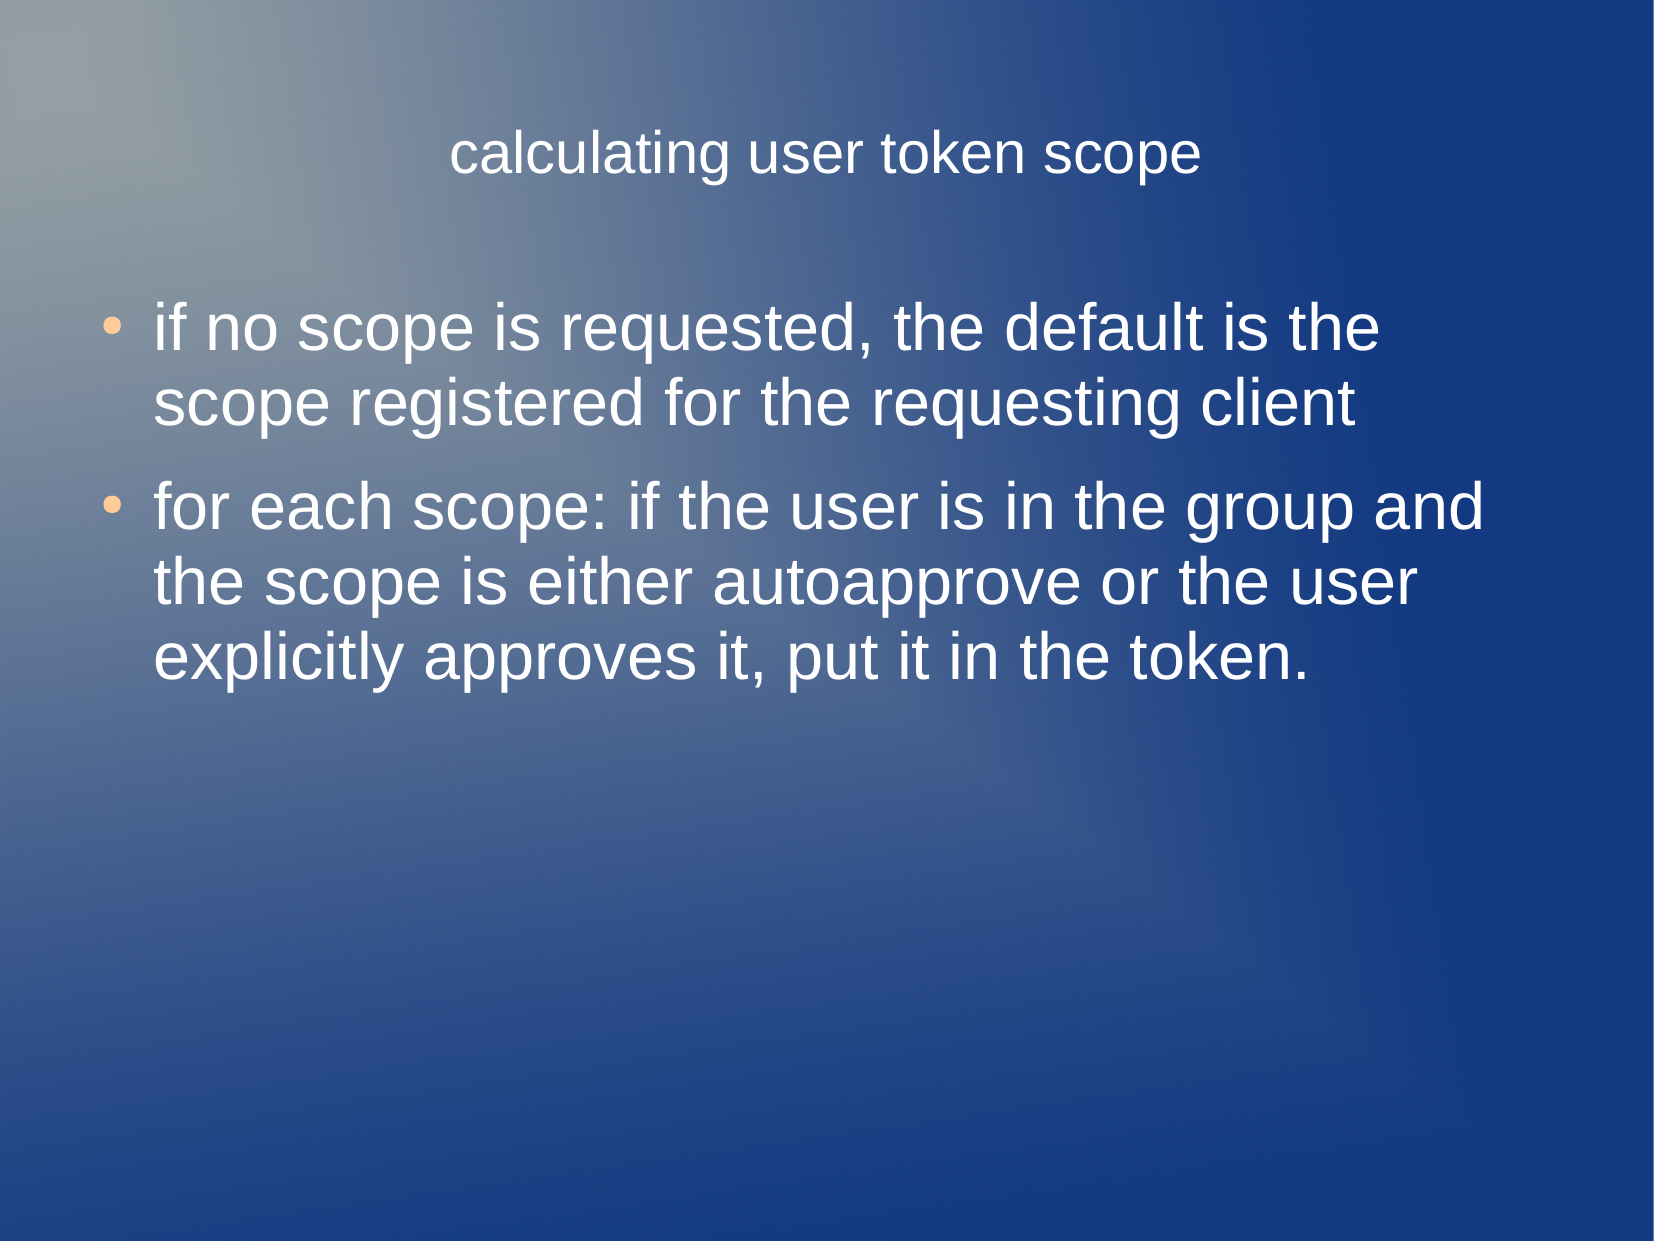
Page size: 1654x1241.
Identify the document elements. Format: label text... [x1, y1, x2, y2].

picture [0, 0, 1654, 1241]
list if no scope is requested, the default is the scope registered for the requesting client for each scope: if the user is in the group and the scope is either autoapprove or the user explicitly approves it, put it in the token. [82, 290, 1571, 1010]
title calculating user token scope [82, 49, 1571, 257]
